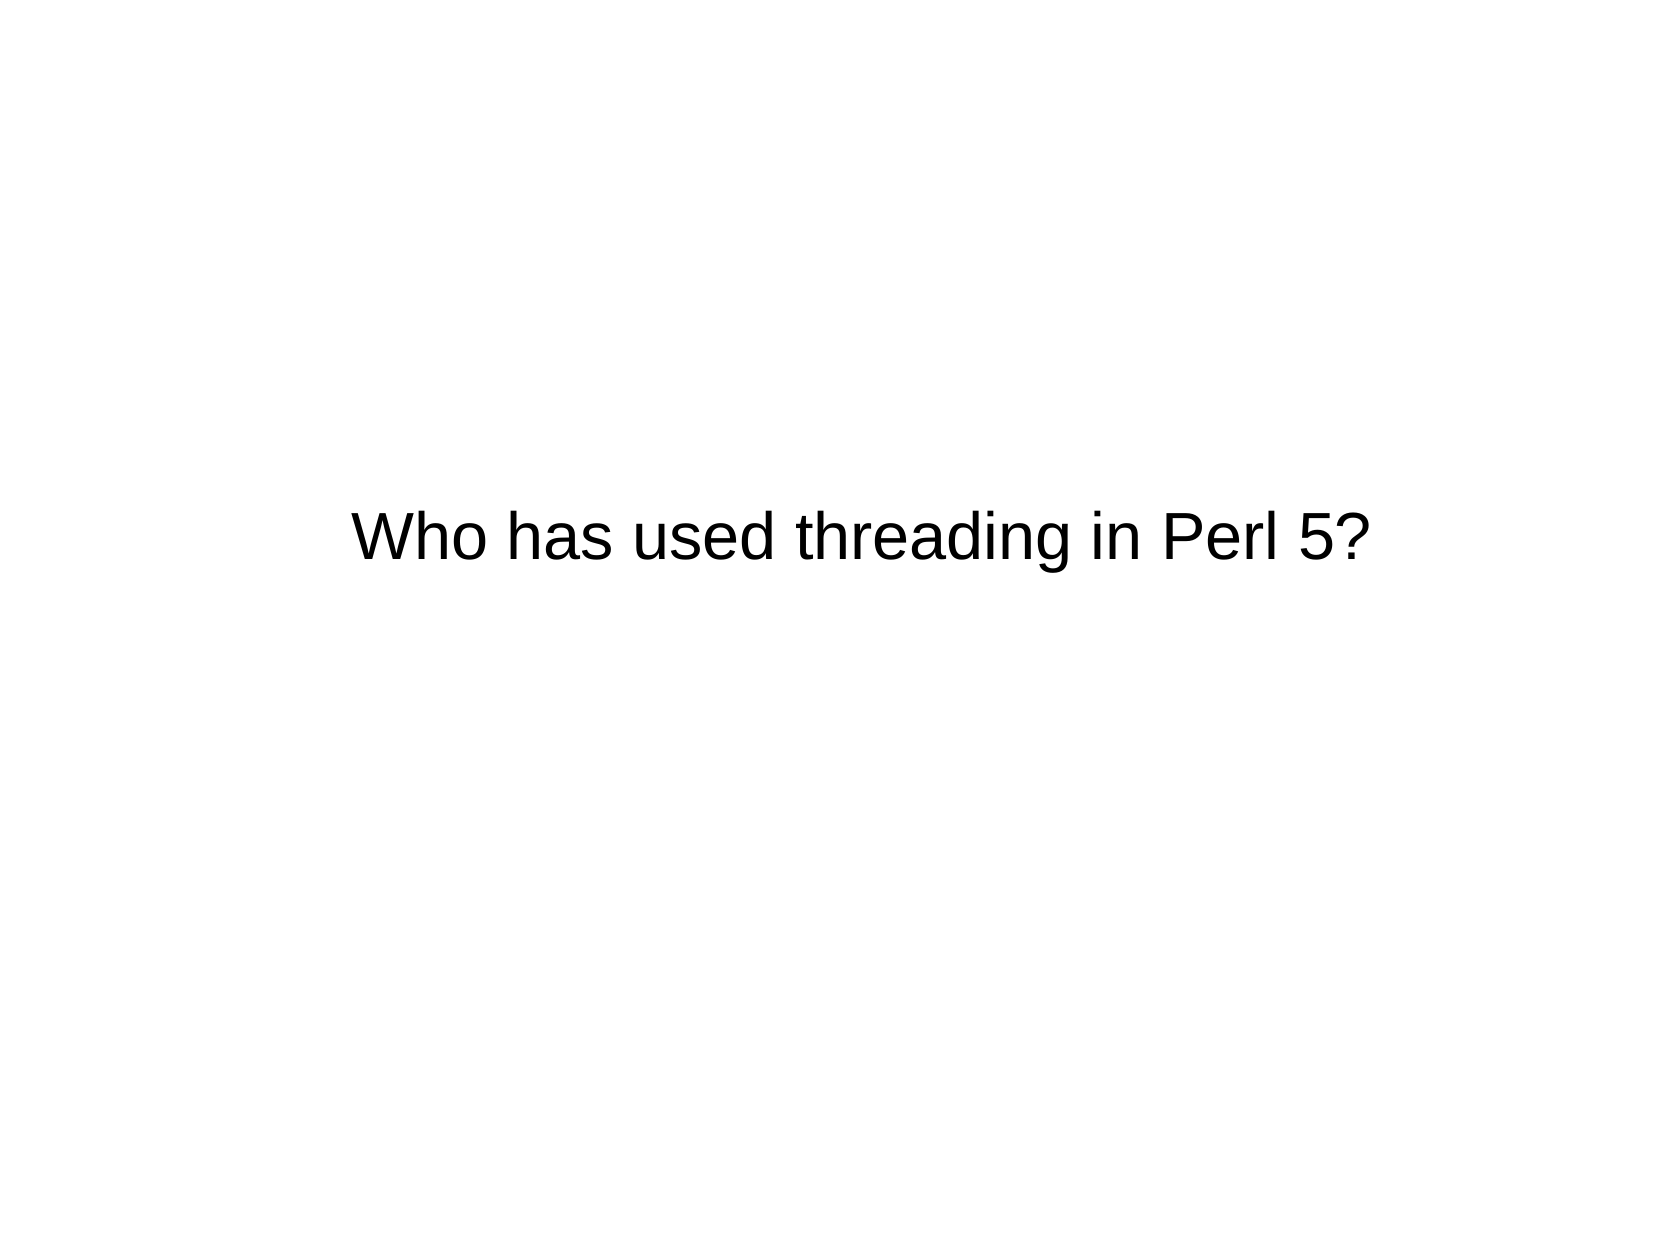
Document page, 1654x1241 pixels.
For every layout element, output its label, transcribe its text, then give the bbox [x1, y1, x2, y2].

list Who has used threading in Perl 5? [82, 290, 1571, 1010]
